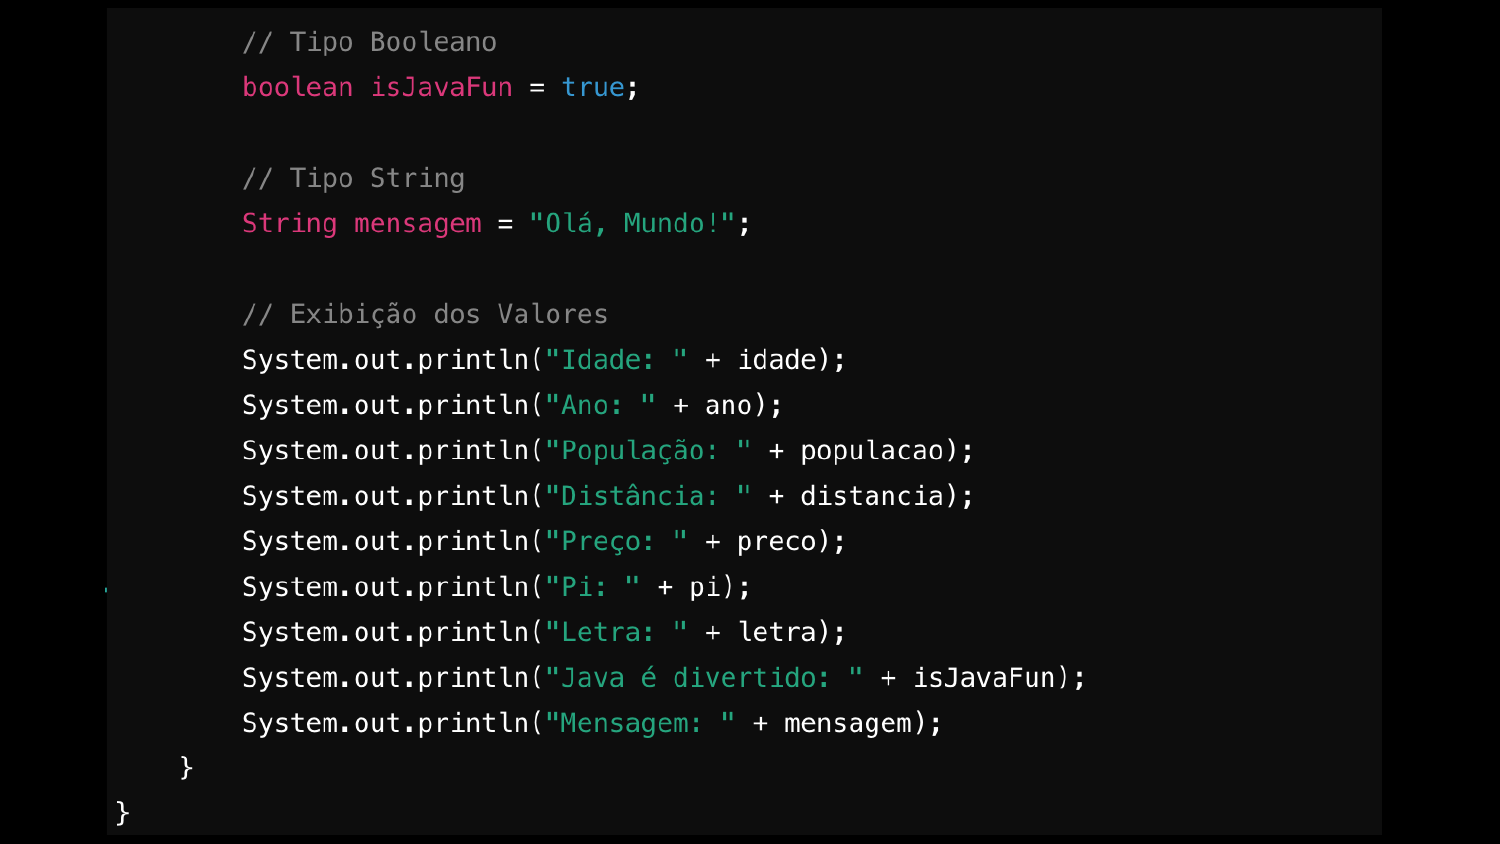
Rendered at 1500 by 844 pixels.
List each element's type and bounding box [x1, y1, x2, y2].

picture [106, 8, 1393, 835]
